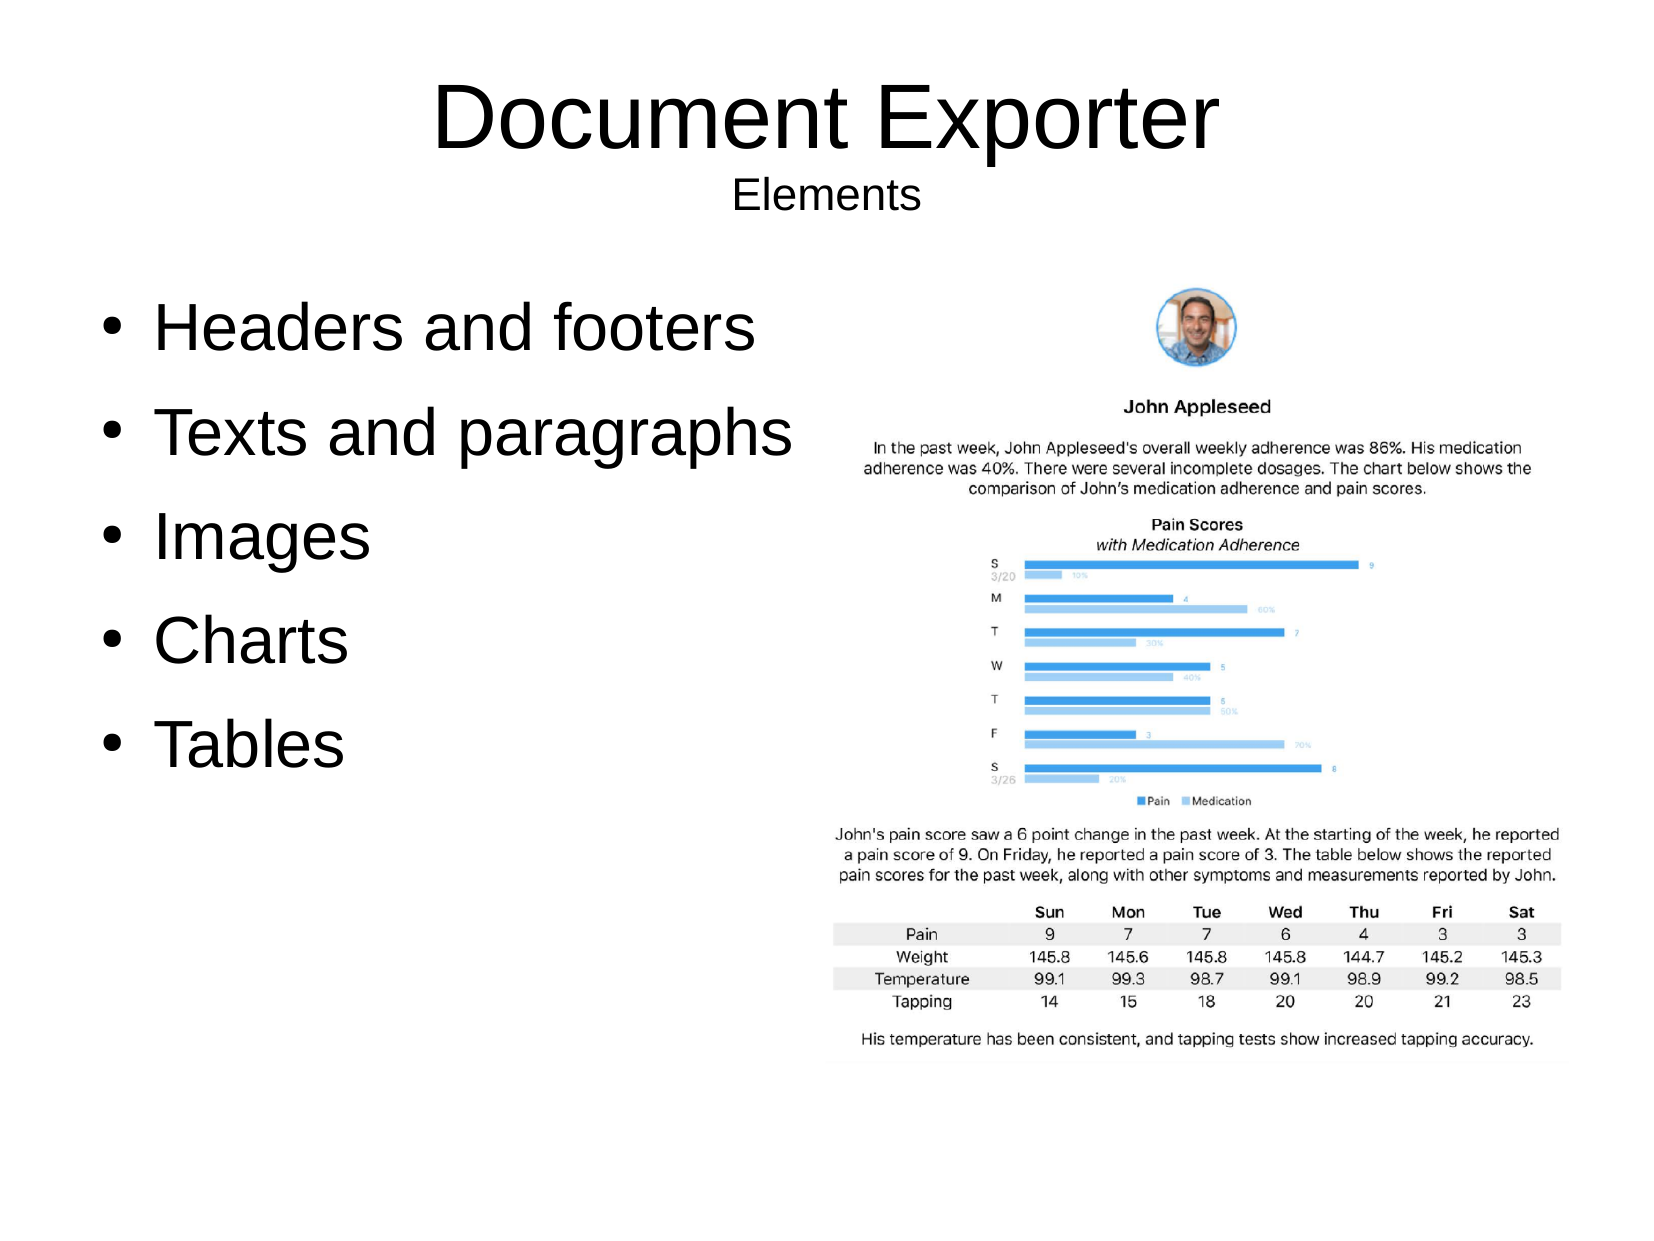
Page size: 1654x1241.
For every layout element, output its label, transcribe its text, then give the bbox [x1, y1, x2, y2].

picture [803, 212, 1595, 1123]
list Headers and footers Texts and paragraphs Images Charts Tables [82, 290, 803, 1010]
title Document Exporter Elements [82, 49, 1571, 237]
